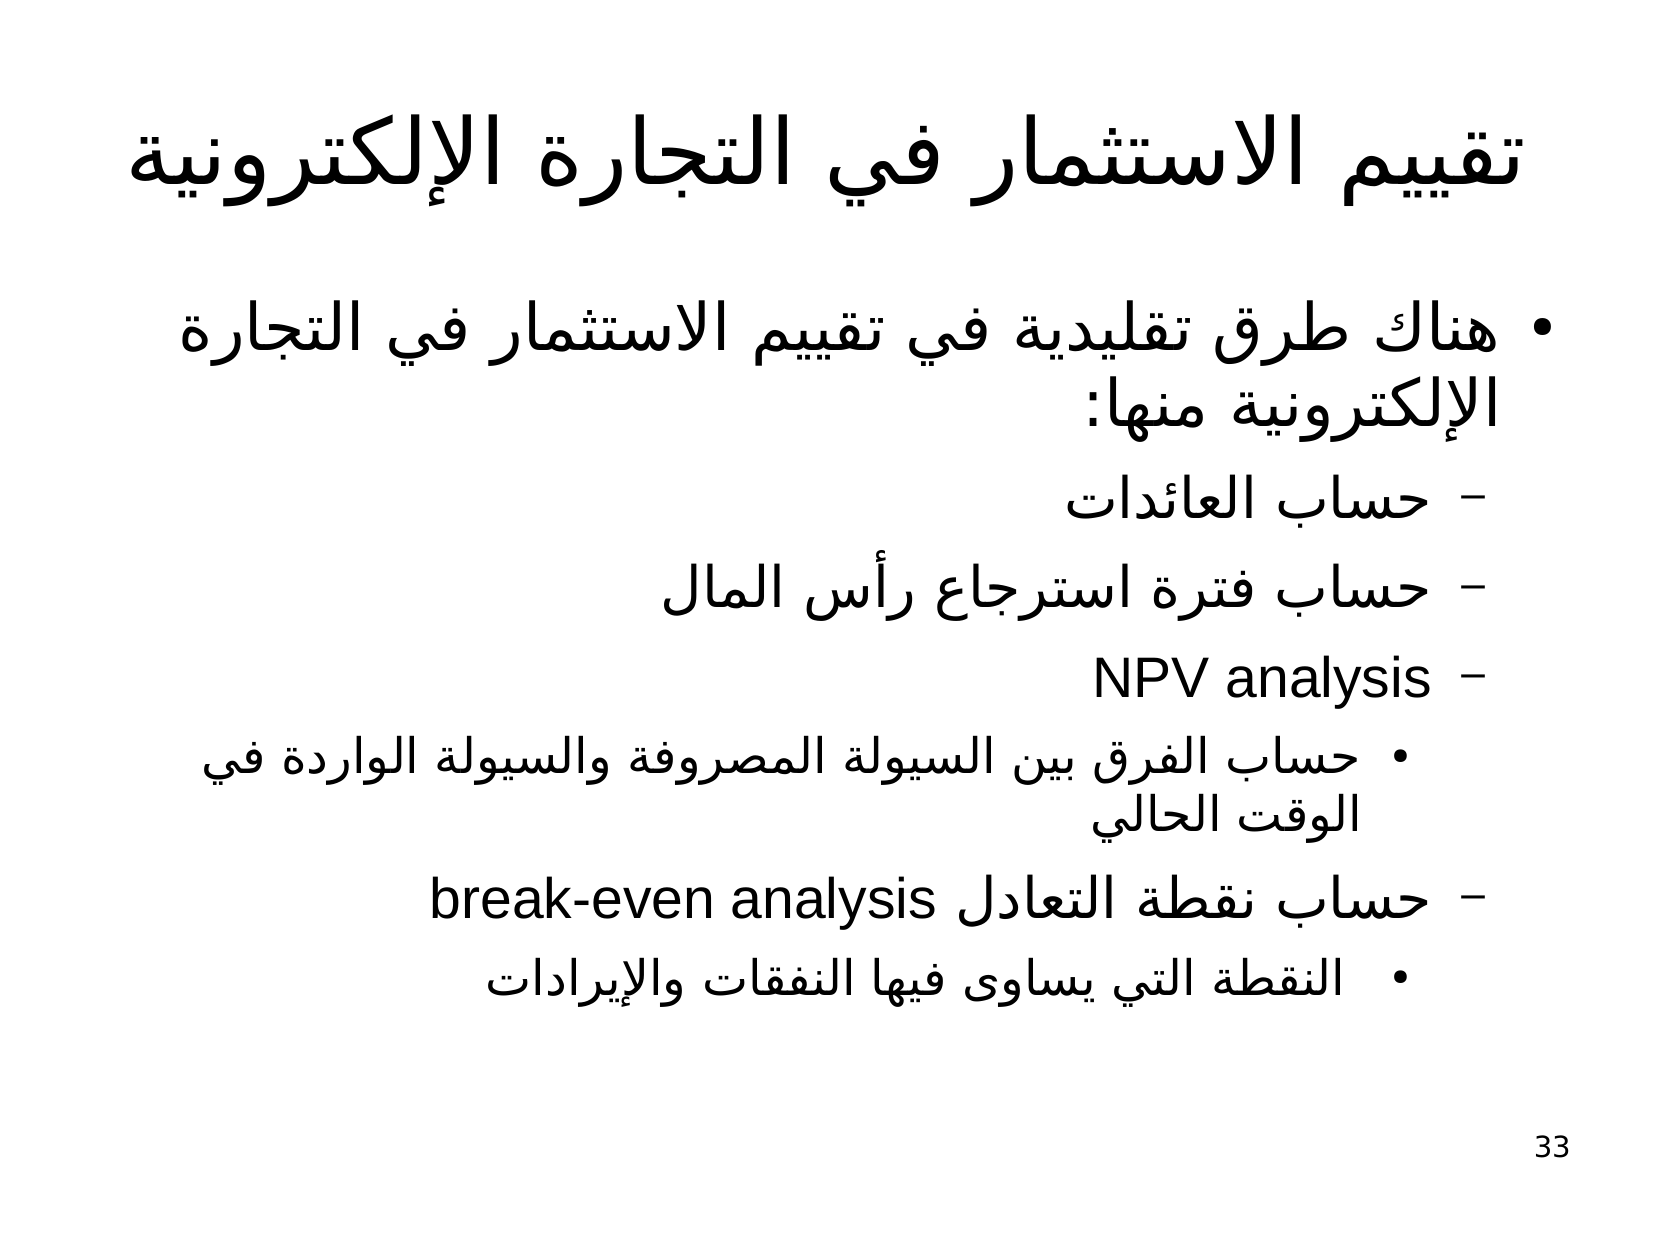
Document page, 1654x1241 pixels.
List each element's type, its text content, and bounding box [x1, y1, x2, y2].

title تقييم الاستثمار في التجارة الإلكترونية [82, 49, 1571, 257]
list هناك طرق تقليدية في تقييم الاستثمار في التجارة الإلكترونية منها: حساب العائدات حساب فترة استرجاع رأس المال NPV analysis حساب الفرق بين السيولة المصروفة والسيولة الواردة في الوقت الحالي حساب نقطة التعادل break-even analysis النقطة التي يساوى فيها النفقات والإيرادات [82, 290, 1571, 1010]
